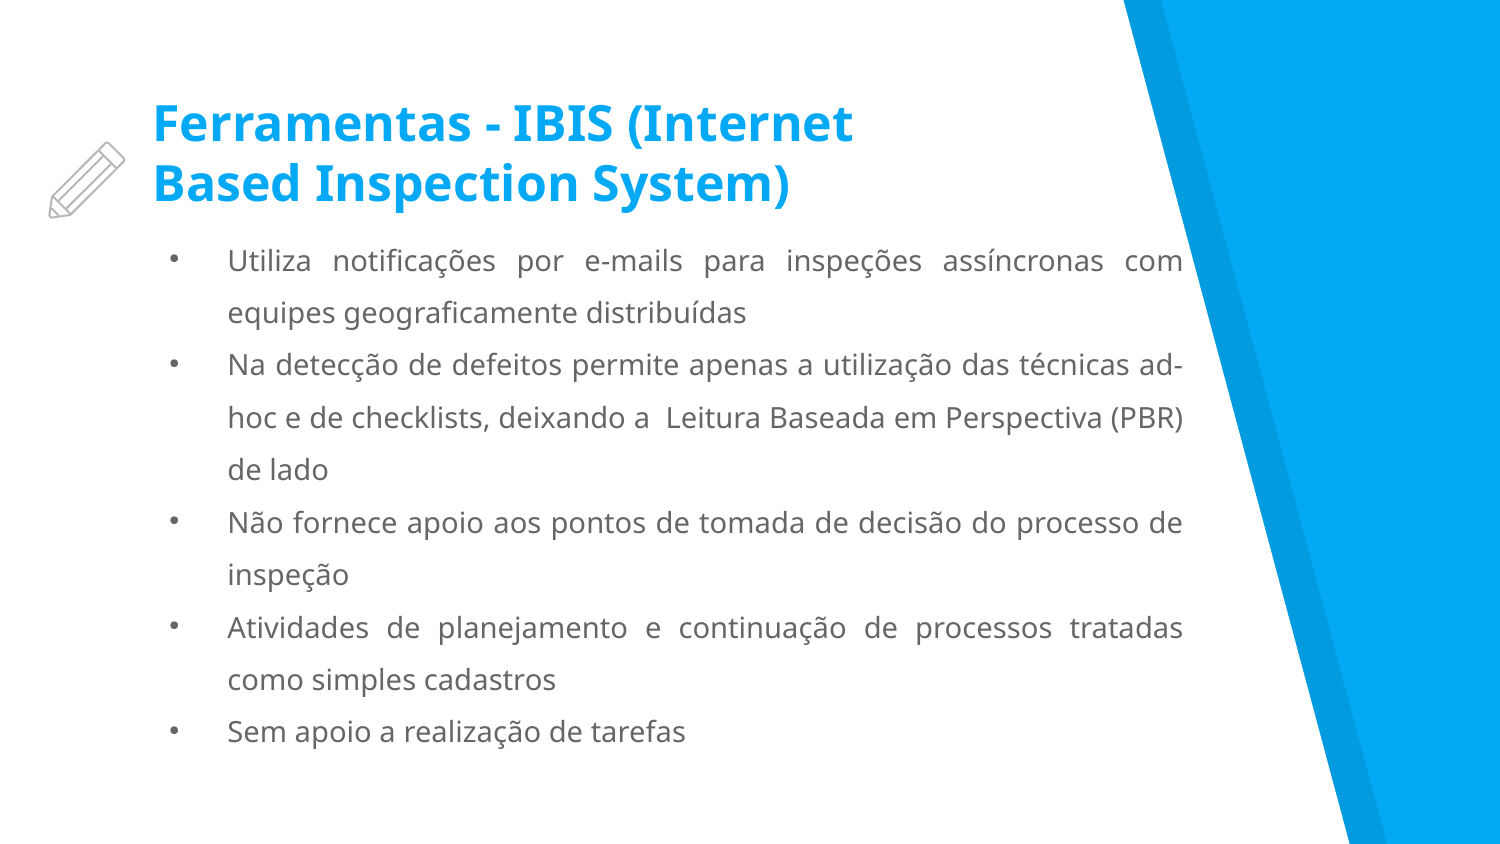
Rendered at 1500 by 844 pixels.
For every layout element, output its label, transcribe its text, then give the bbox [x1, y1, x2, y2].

text_box Utiliza notificações por e-mails para inspeções assíncronas com equipes geograficamente distribuídas Na detecção de defeitos permite apenas a utilização das técnicas ad-hoc e de checklists, deixando a Leitura Baseada em Perspectiva (PBR) de lado Não fornece apoio aos pontos de tomada de decisão do processo de inspeção Atividades de planejamento e continuação de processos tratadas como simples cadastros Sem apoio a realização de tarefas [137, 209, 1200, 758]
text_box Ferramentas - IBIS (Internet Based Inspection System) [137, 146, 1011, 209]
